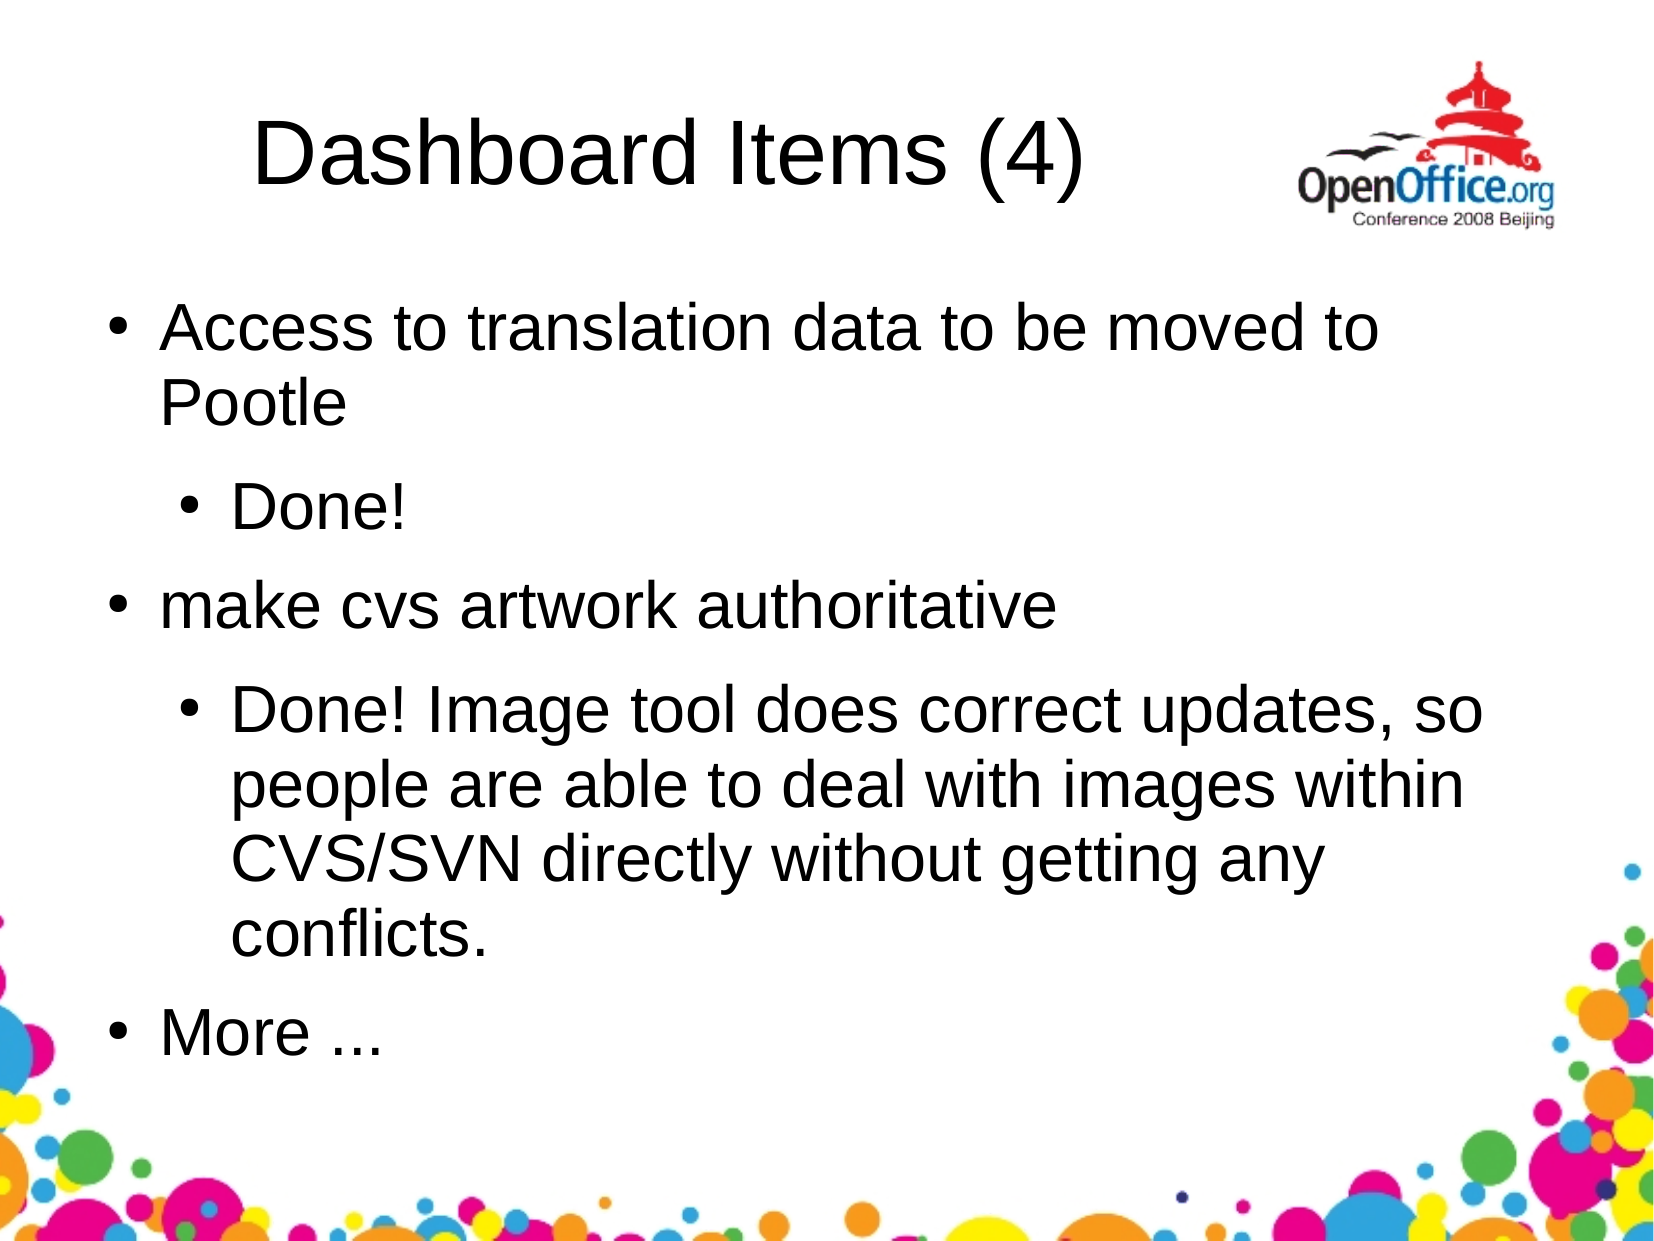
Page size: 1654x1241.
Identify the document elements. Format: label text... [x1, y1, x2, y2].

title Dashboard Items (4) [82, 49, 1258, 257]
picture [1285, 51, 1569, 250]
picture [0, 810, 1654, 1241]
list Access to translation data to be moved to Pootle Done! make cvs artwork authoritative Done! Image tool does correct updates, so people are able to deal with images within CVS/SVN directly without getting any conflicts. More ... [88, 290, 1577, 1070]
